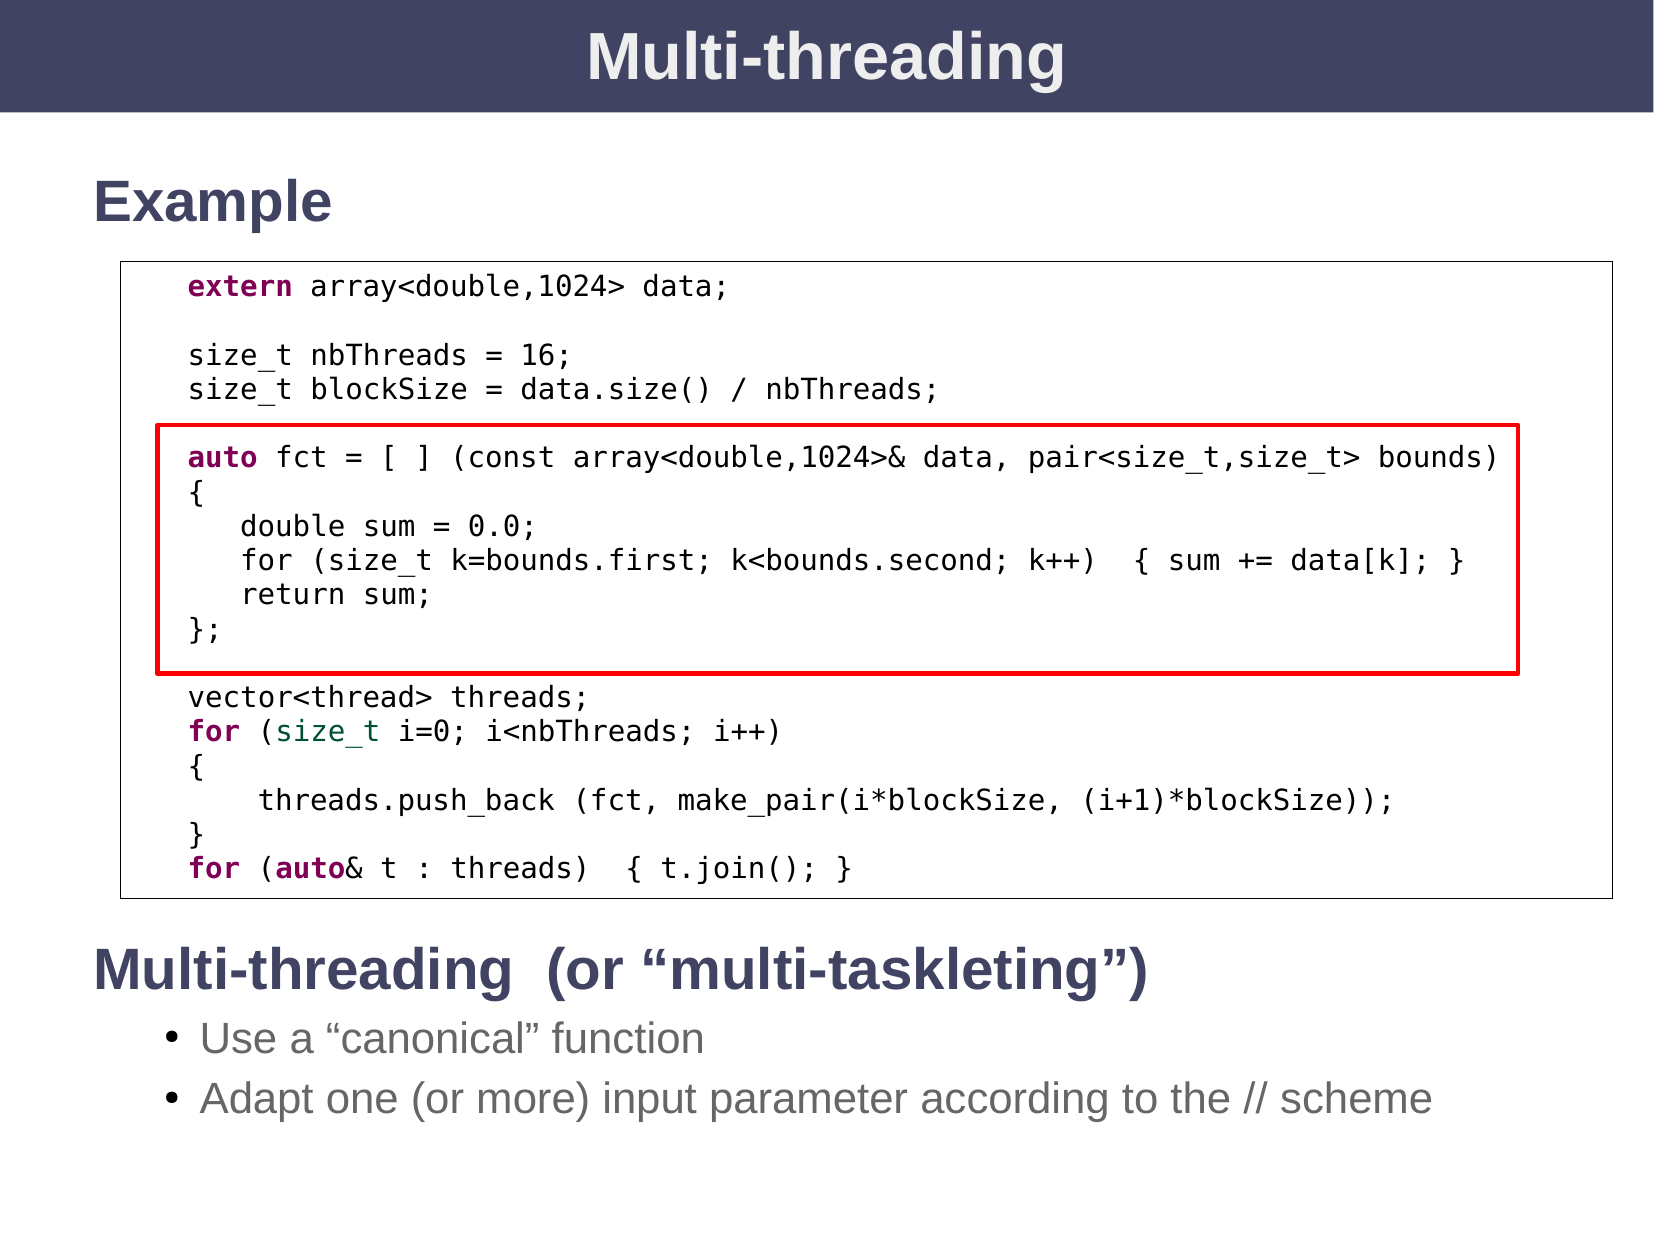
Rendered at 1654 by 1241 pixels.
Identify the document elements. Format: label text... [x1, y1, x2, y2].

text_box Multi-threading (or “multi-taskleting”) Use a “canonical” function Adapt one (or more) input parameter according to the // scheme [78, 929, 1607, 1163]
text_box Example [78, 161, 1607, 263]
text_box Multi-threading [0, 0, 1654, 113]
text_box extern array<double,1024> data; size_t nbThreads = 16; size_t blockSize = data.size() / nbThreads; auto fct = [ ] (const array<double,1024>& data, pair<size_t,size_t> bounds) { double sum = 0.0; for (size_t k=bounds.first; k<bounds.second; k++) { sum += data[k]; } return sum; }; vector<thread> threads; for (size_t i=0; i<nbThreads; i++) { threads.push_back (fct, make_pair(i*blockSize, (i+1)*blockSize)); } for (auto& t : threads) { t.join(); } [120, 261, 1613, 899]
